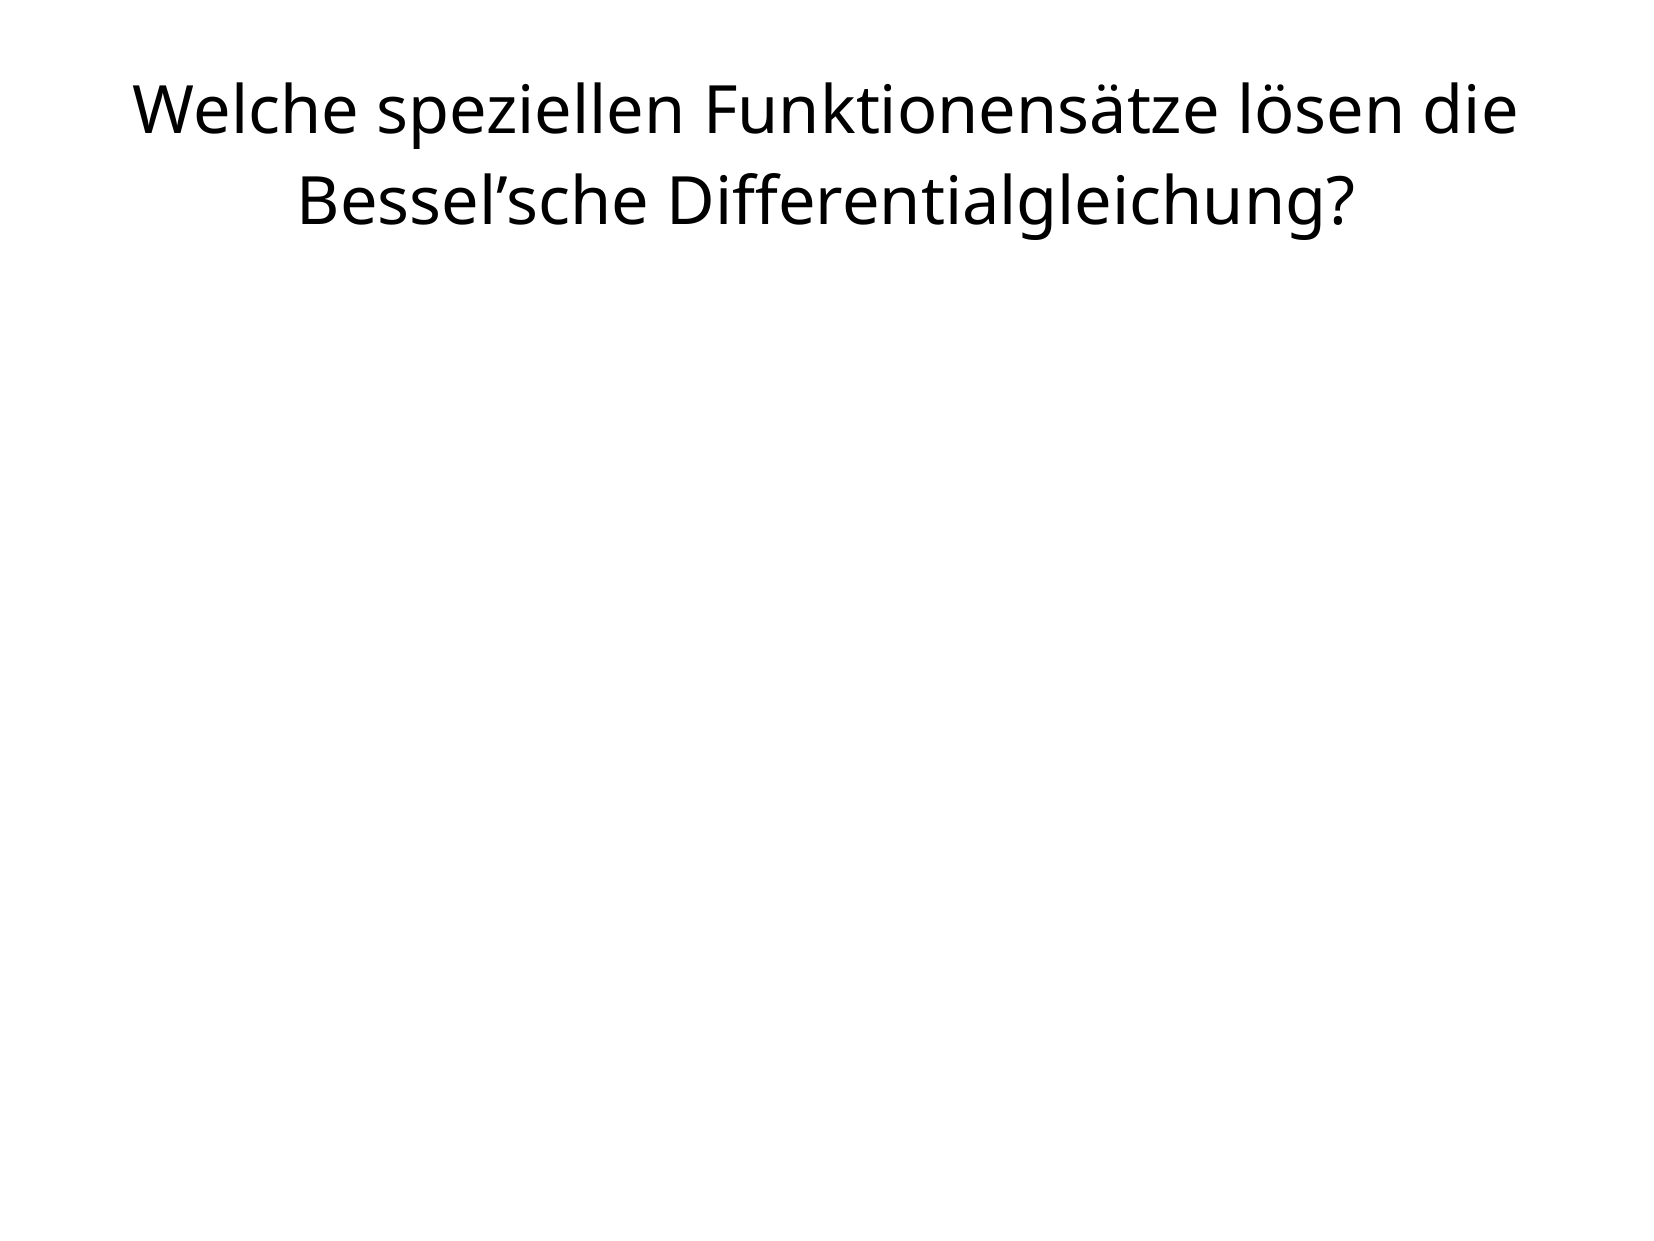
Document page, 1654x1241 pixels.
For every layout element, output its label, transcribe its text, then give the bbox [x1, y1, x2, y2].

title Welche speziellen Funktionensätze lösen die Bessel’sche Differentialgleichung? [82, 49, 1571, 257]
